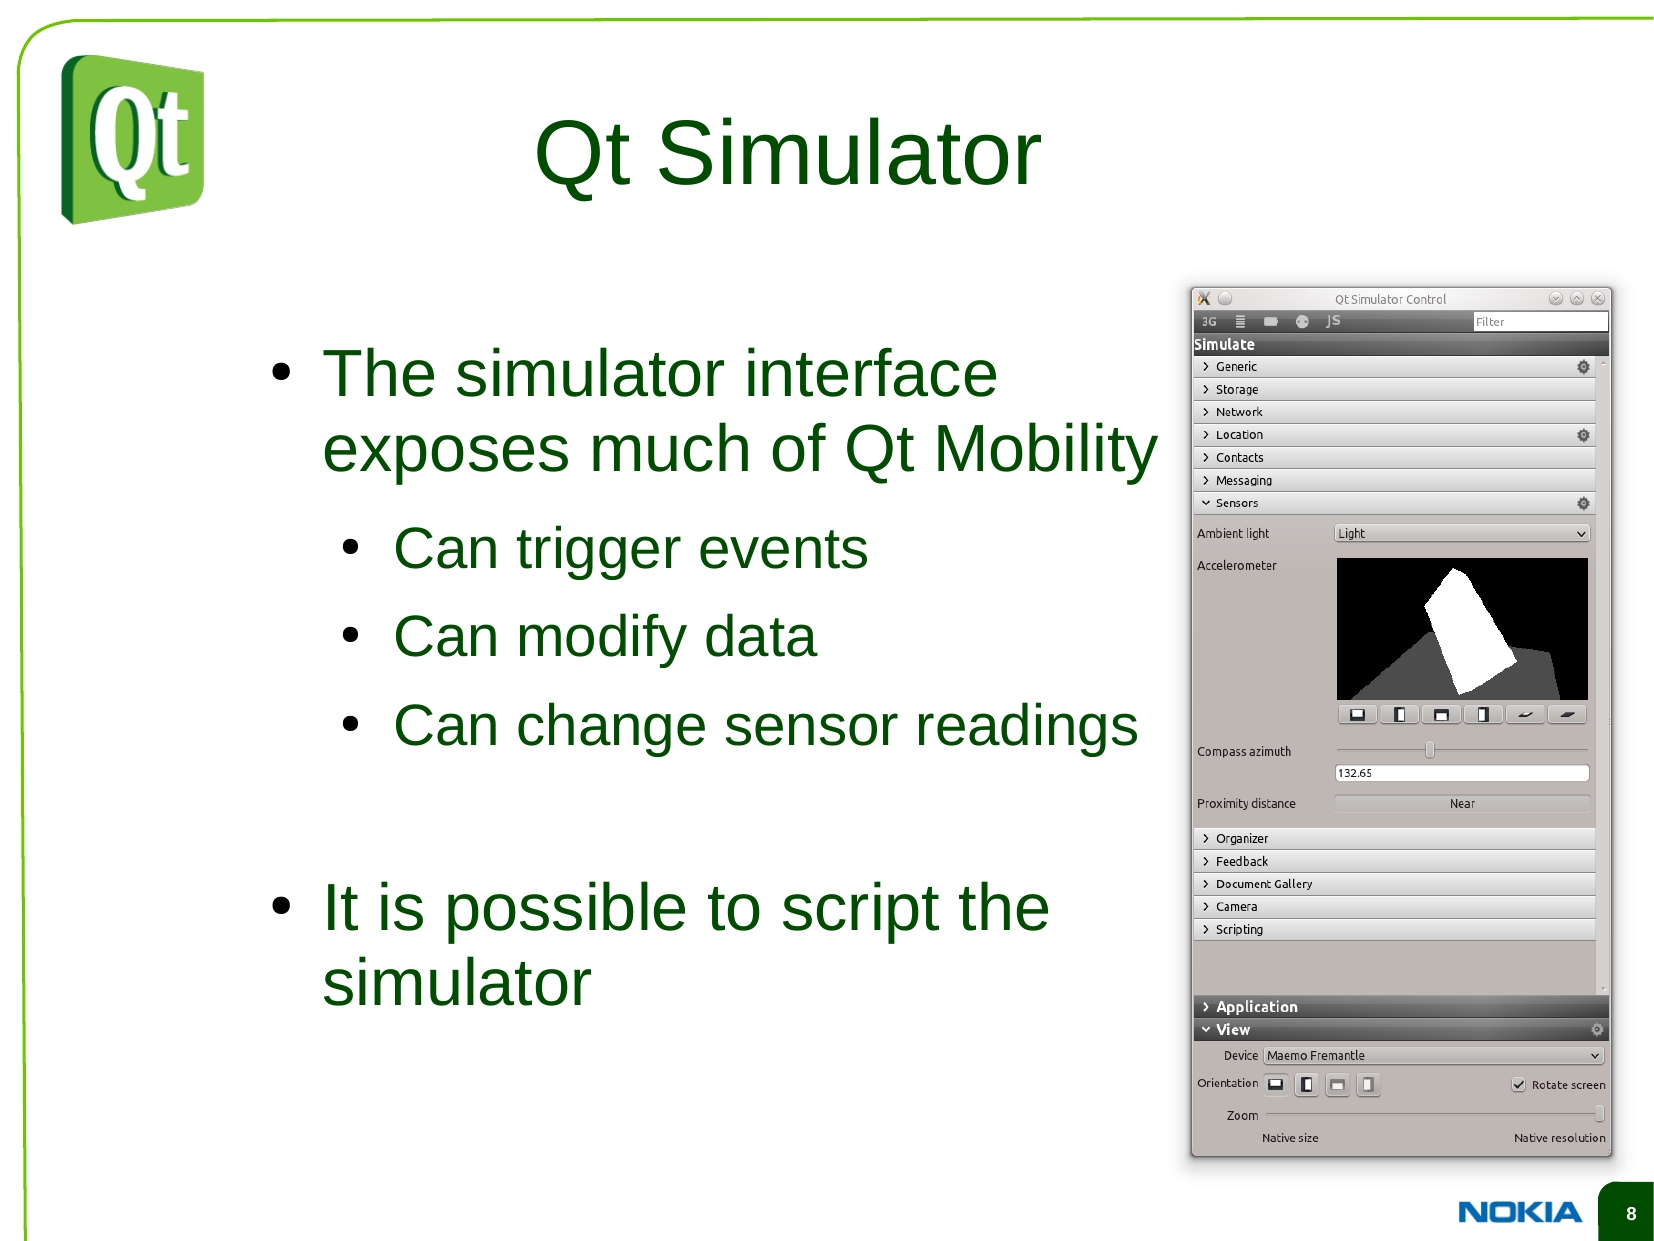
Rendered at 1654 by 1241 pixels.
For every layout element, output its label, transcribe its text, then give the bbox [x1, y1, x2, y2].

title Qt Simulator [251, 49, 1327, 257]
picture [1459, 1201, 1583, 1223]
picture [61, 55, 204, 225]
list The simulator interface exposes much of Qt Mobility Can trigger events Can modify data Can change sensor readings It is possible to script the simulator [251, 336, 1155, 1155]
picture [1155, 250, 1647, 1193]
